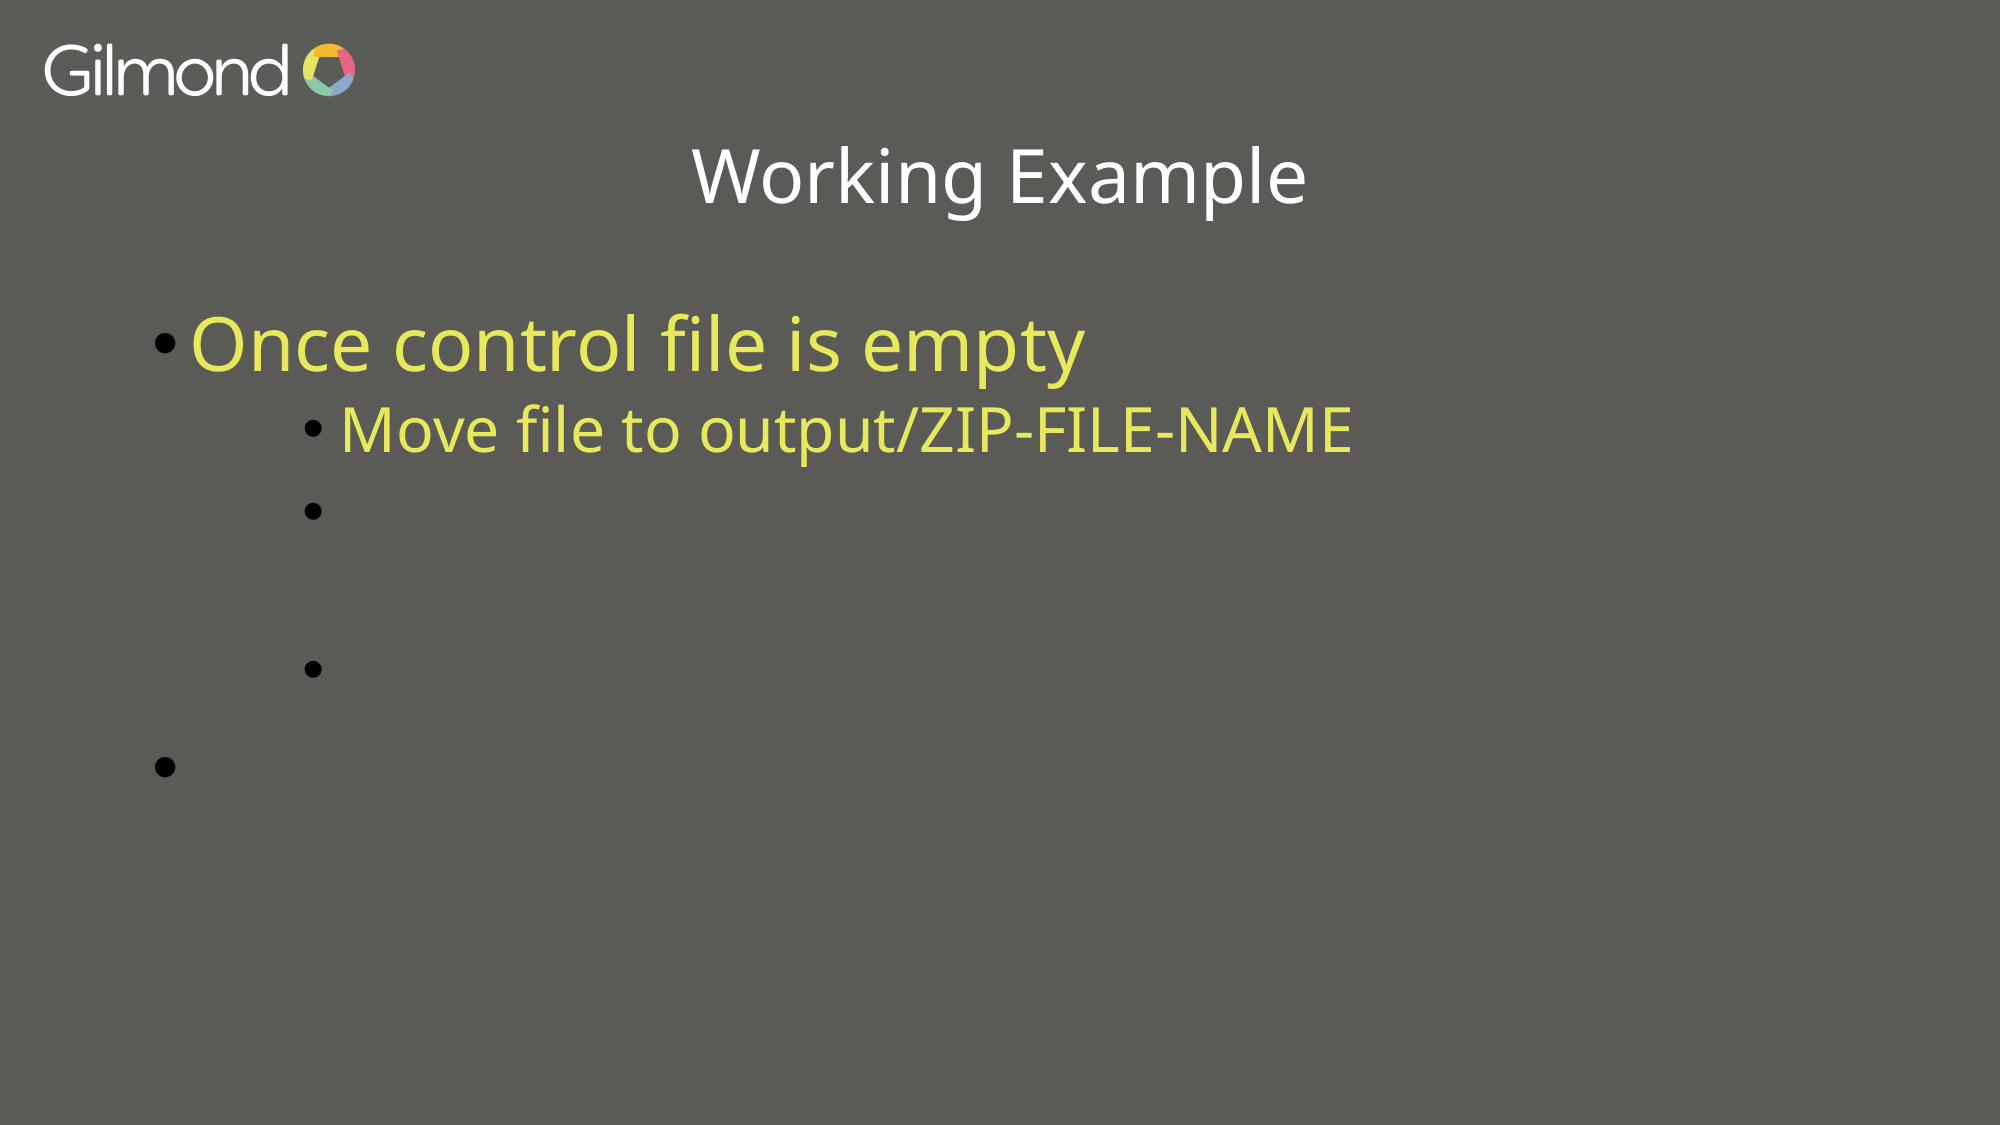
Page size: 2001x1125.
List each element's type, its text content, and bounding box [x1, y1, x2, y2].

title Working Example [137, 59, 1863, 299]
picture [0, 0, 399, 149]
text_box Once control file is empty Move file to output/ZIP-FILE-NAME [137, 299, 1863, 1030]
